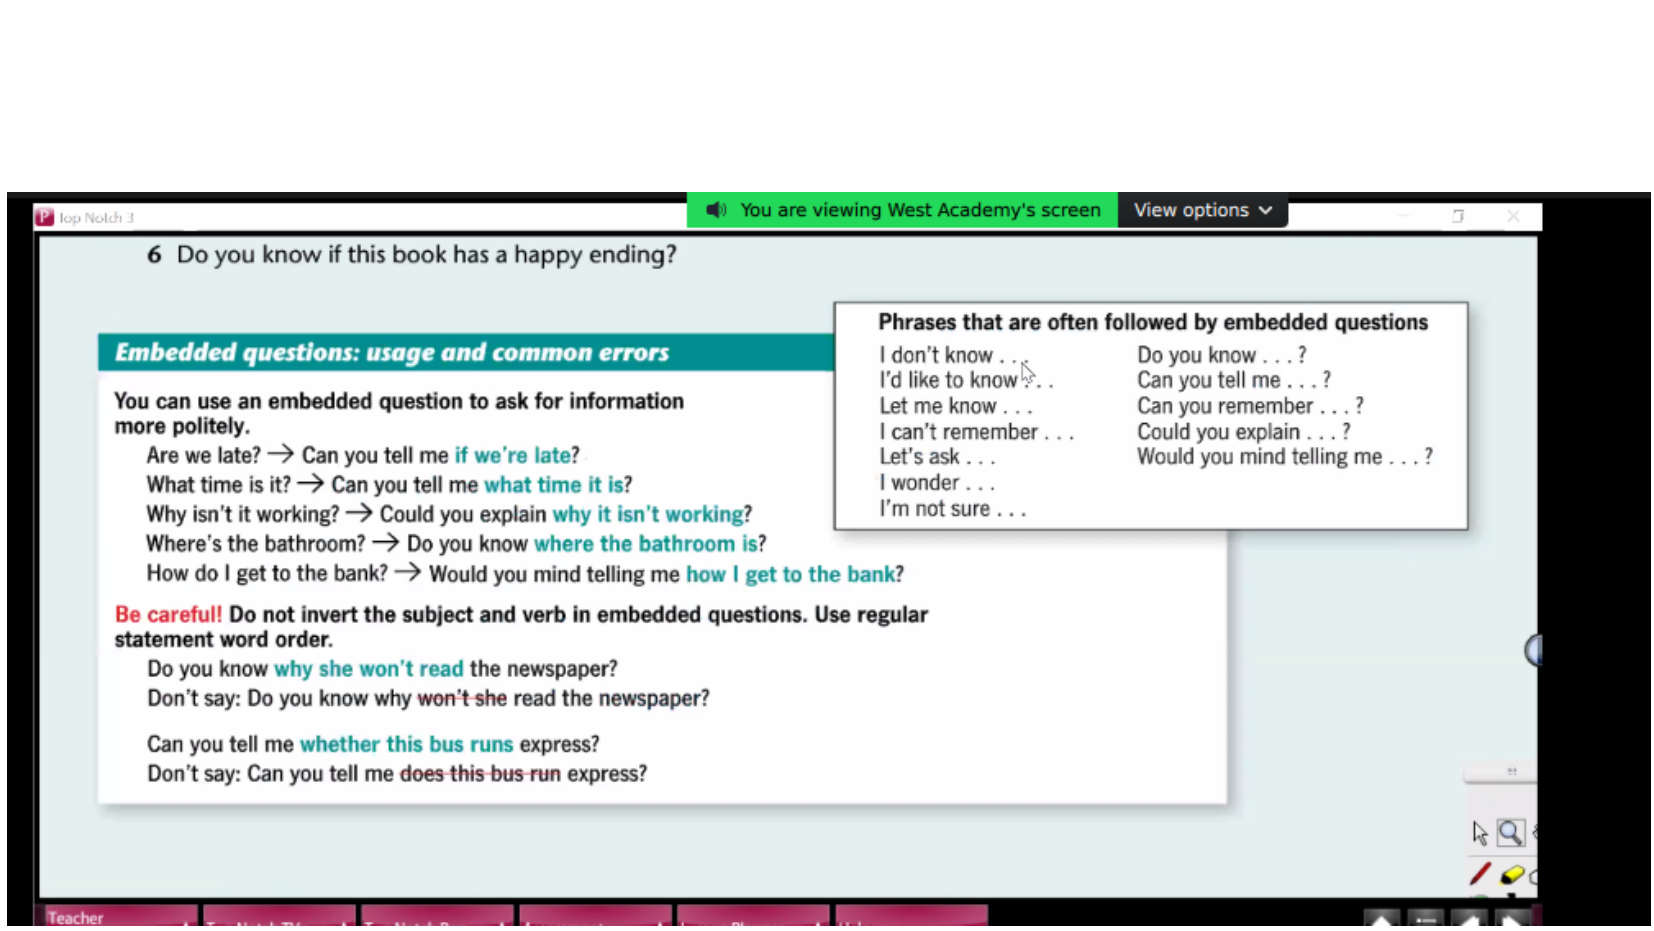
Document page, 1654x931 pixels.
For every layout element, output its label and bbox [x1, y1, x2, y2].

picture [7, 192, 1651, 926]
